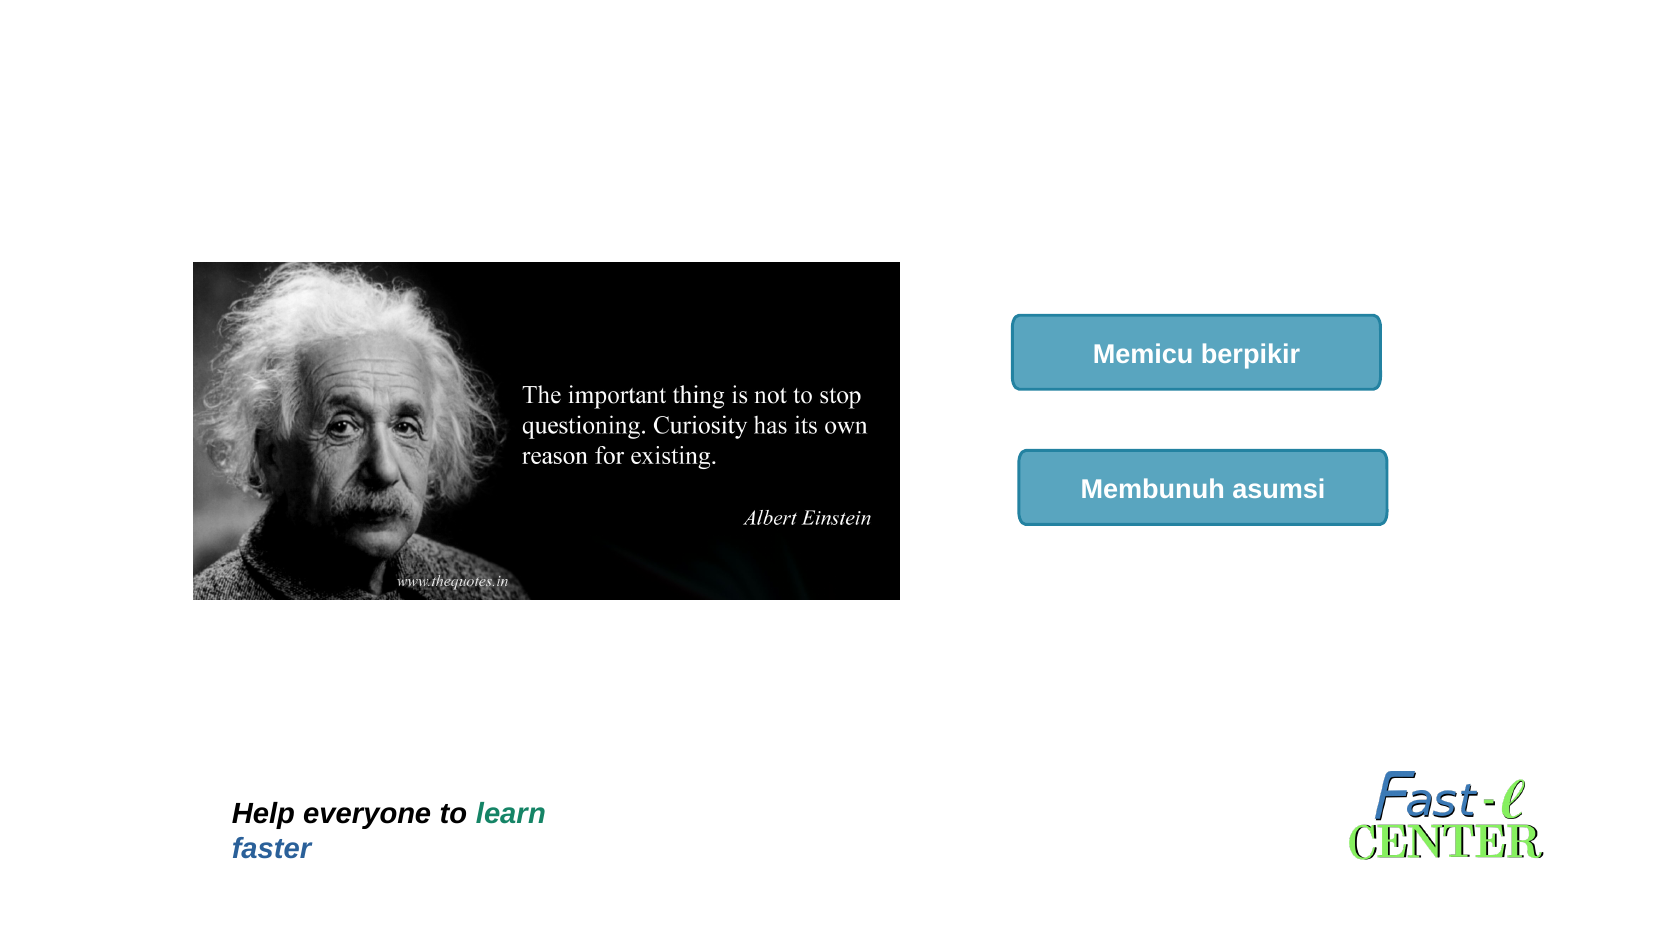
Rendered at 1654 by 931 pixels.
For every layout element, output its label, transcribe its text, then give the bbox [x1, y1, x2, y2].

text_box Membunuh asumsi [1018, 450, 1388, 525]
picture [193, 262, 900, 600]
text_box Memicu berpikir [1012, 315, 1381, 390]
text_box Help everyone to learn faster [217, 787, 649, 835]
picture [1349, 771, 1544, 862]
